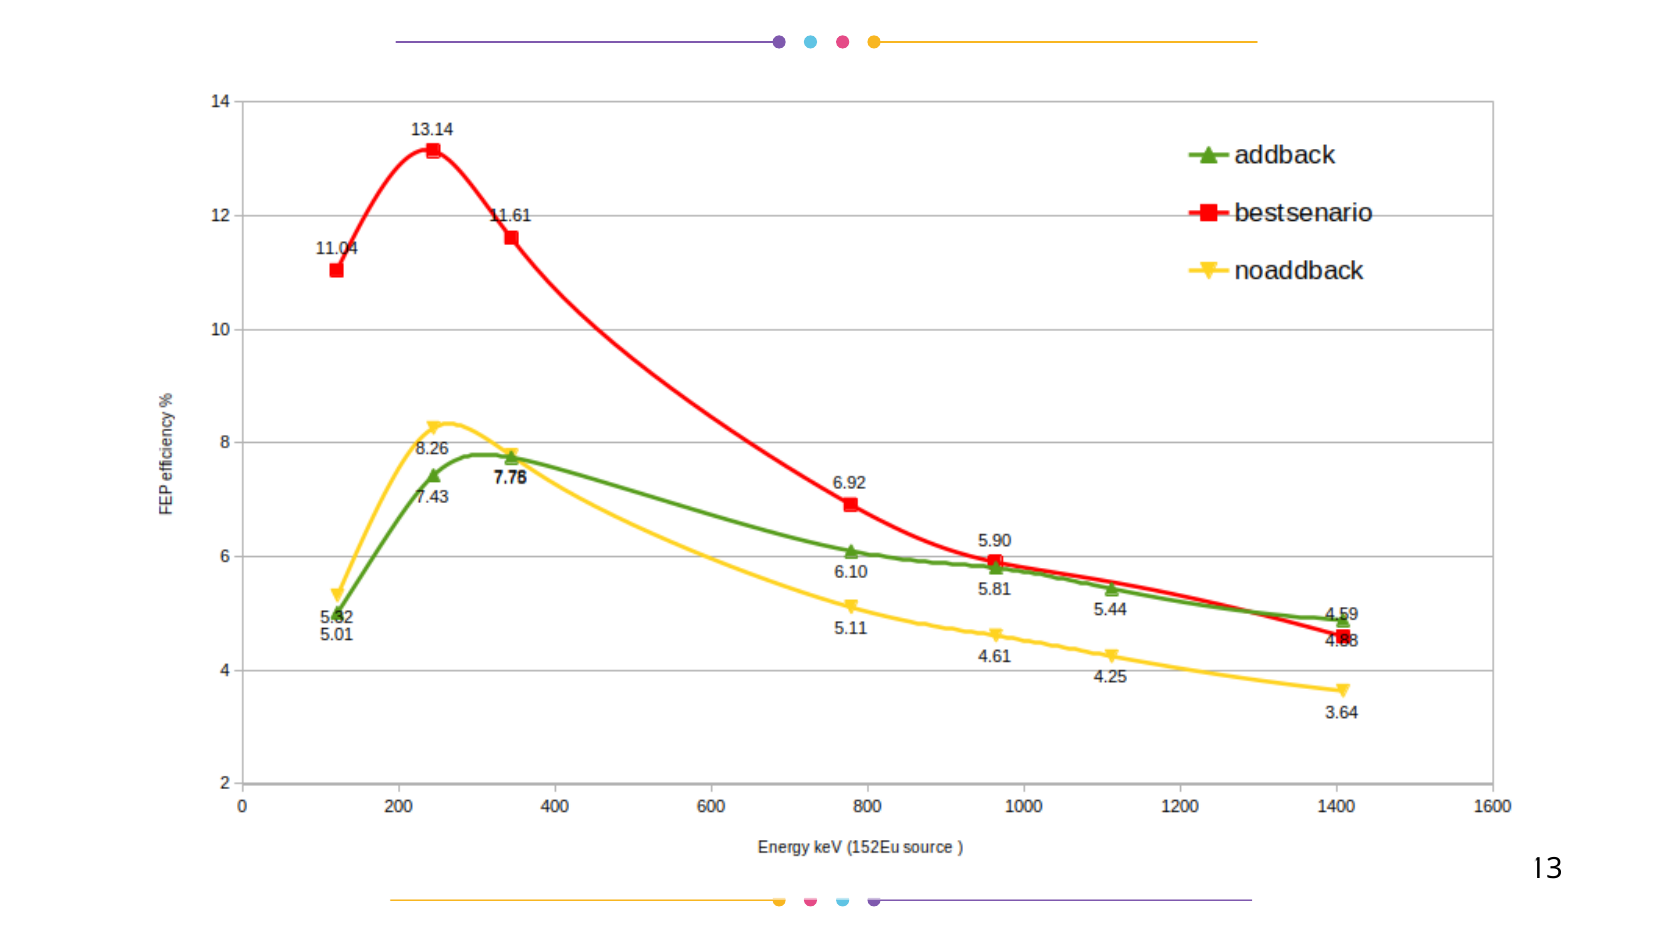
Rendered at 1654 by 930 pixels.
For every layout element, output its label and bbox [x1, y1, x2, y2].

picture [61, 73, 1538, 901]
